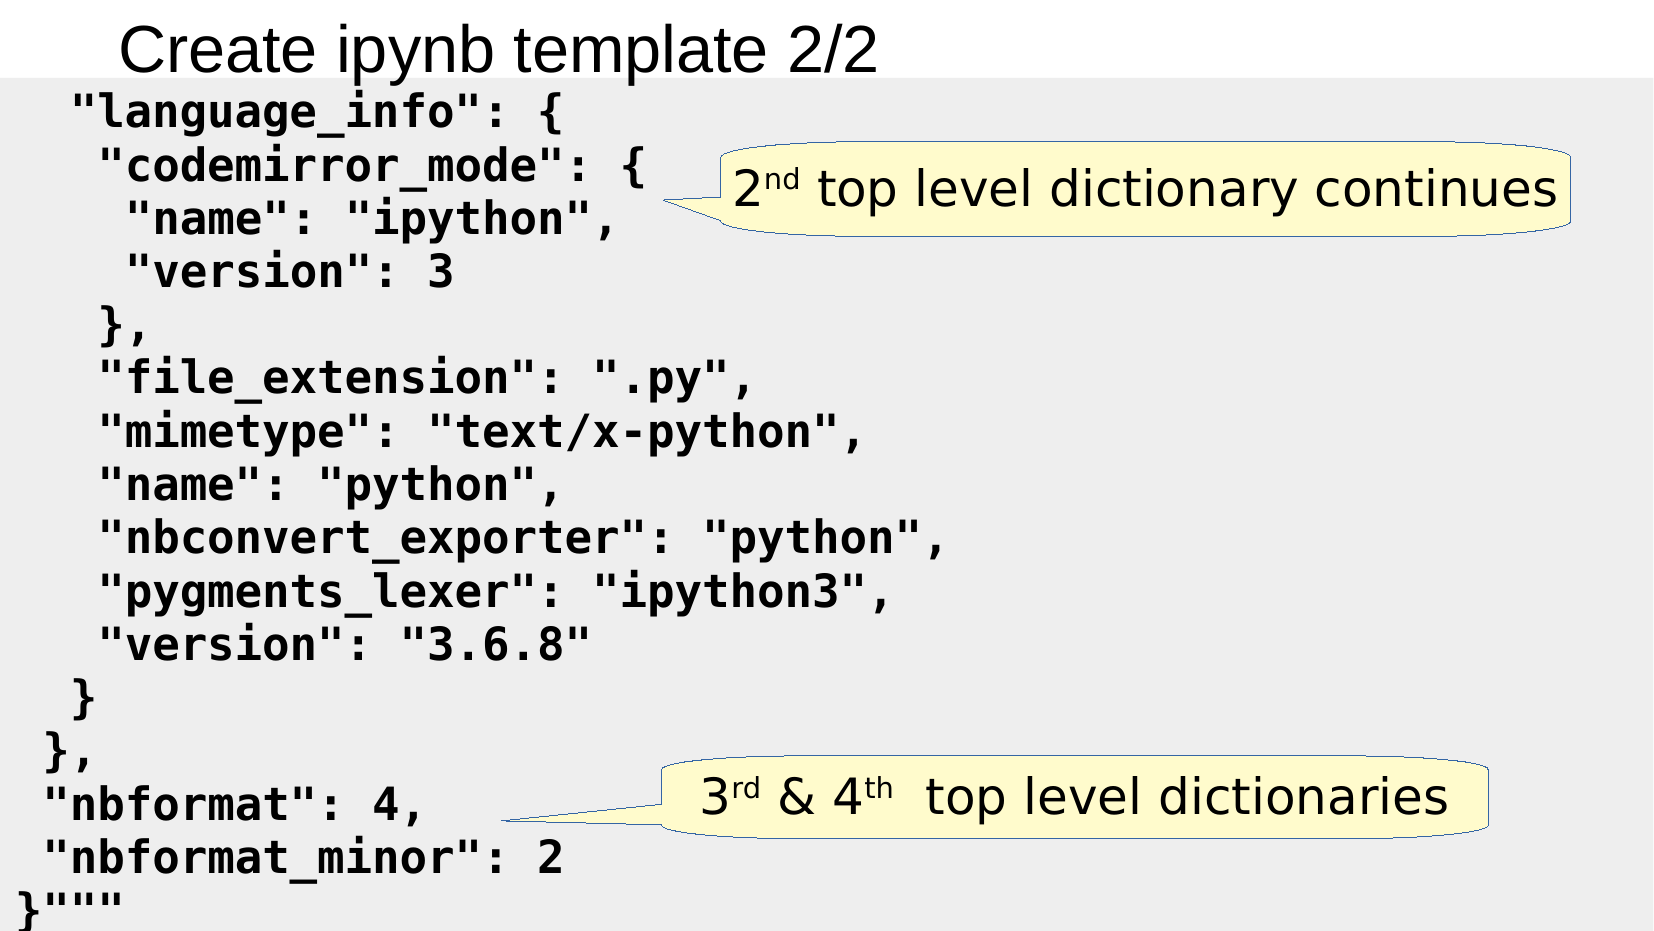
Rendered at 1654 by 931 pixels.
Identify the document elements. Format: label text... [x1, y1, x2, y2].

text_box Create ipynb template 2/2 [82, 5, 1571, 95]
text_box "language_info": { "codemirror_mode": { "name": "ipython", "version": 3 }, "file_extension": ".py", "mimetype": "text/x-python", "name": "python", "nbconvert_exporter": "python", "pygments_lexer": "ipython3", "version": "3.6.8" } }, "nbformat": 4, "nbformat_minor": 2 }""" [0, 77, 1654, 931]
text_box 2nd top level dictionary continues [663, 141, 1571, 237]
text_box 3rd & 4th top level dictionaries [501, 755, 1489, 839]
